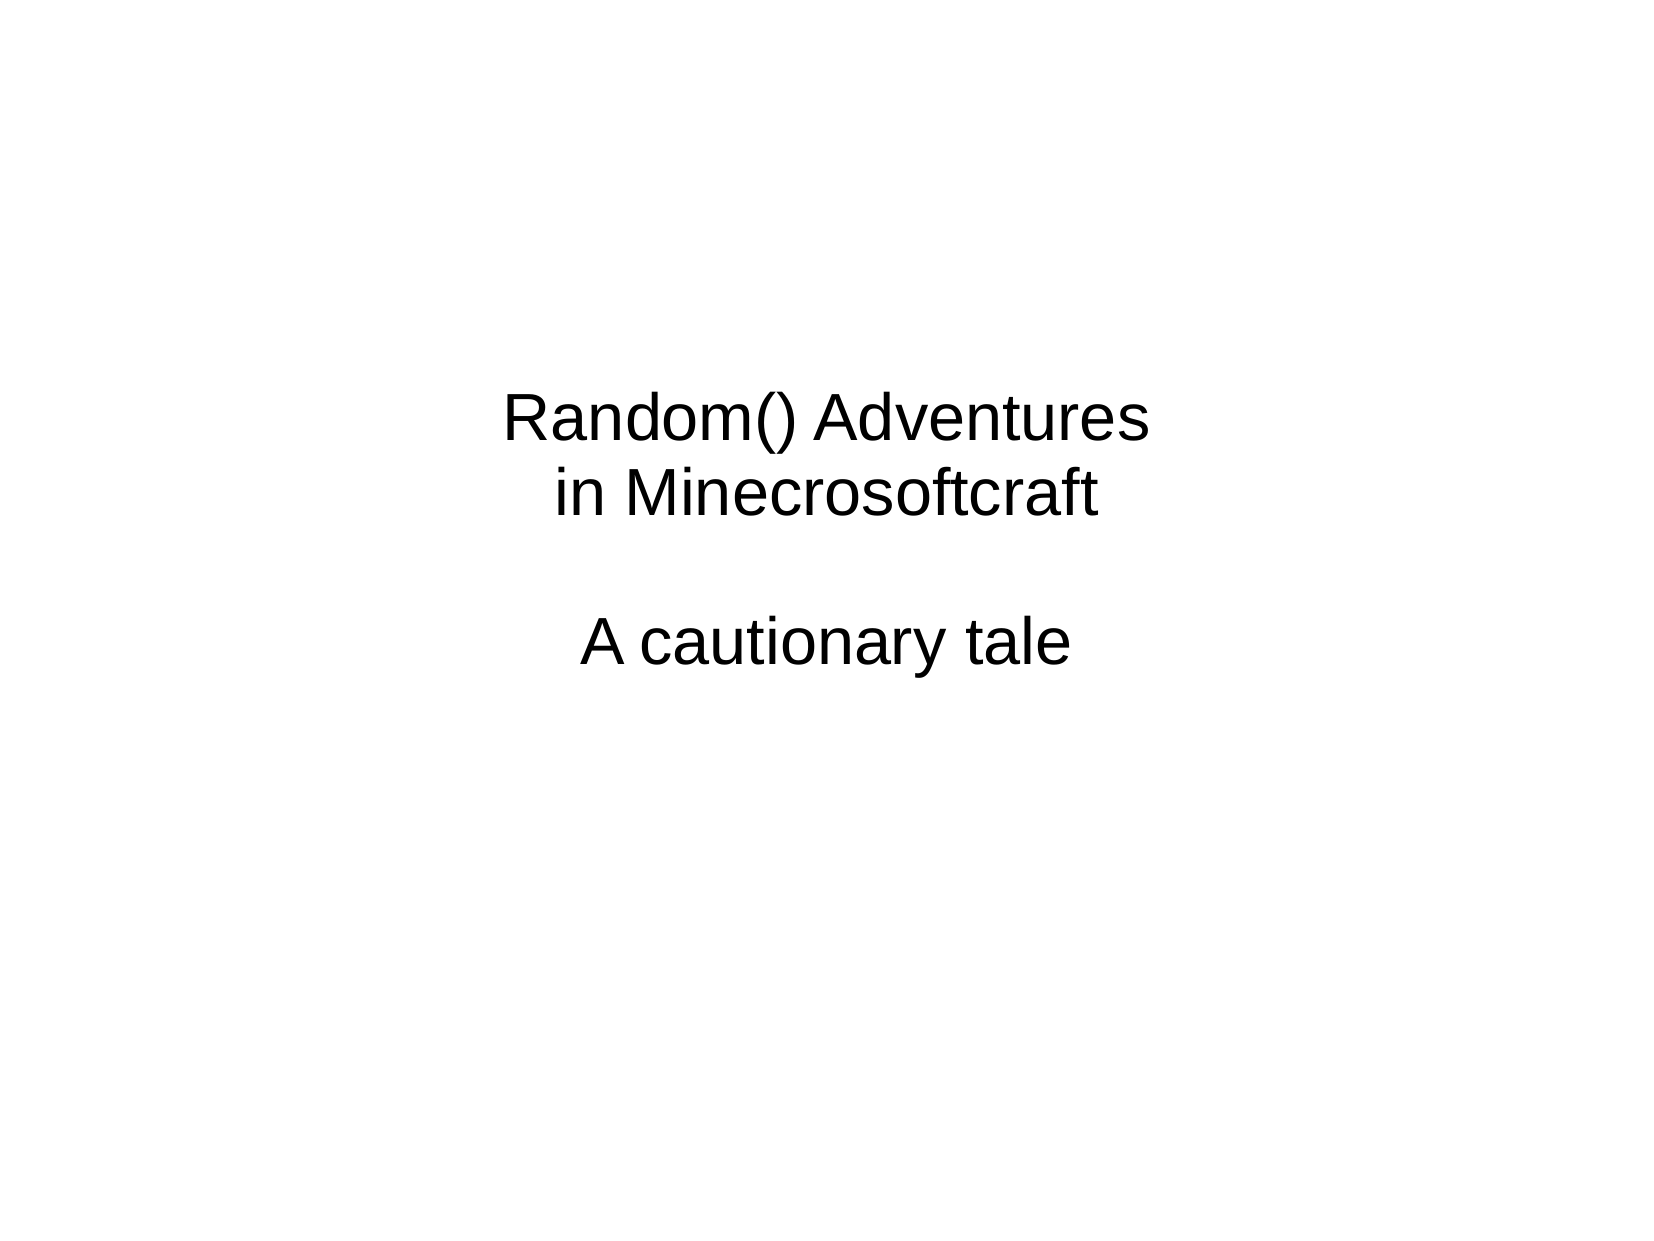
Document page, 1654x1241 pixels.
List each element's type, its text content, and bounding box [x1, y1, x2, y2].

subtitle Random() Adventures in Minecrosoftcraft A cautionary tale [82, 49, 1571, 1010]
